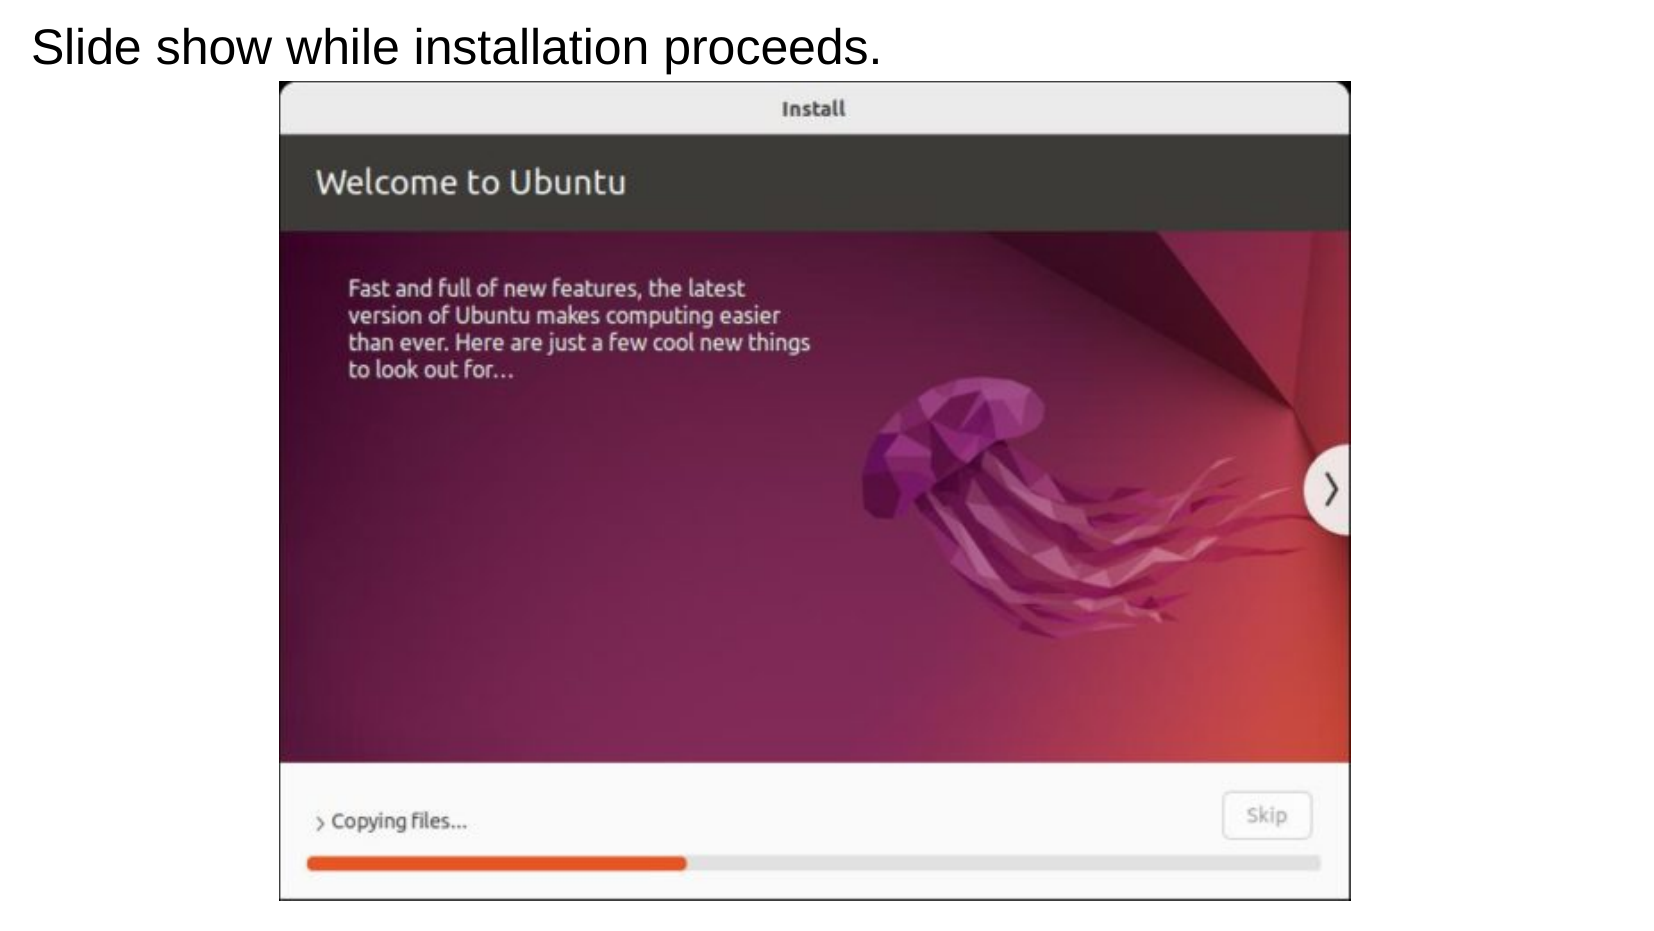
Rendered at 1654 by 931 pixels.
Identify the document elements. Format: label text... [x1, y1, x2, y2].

subtitle Slide show while installation proceeds. [31, 18, 1520, 349]
picture [279, 81, 1351, 901]
